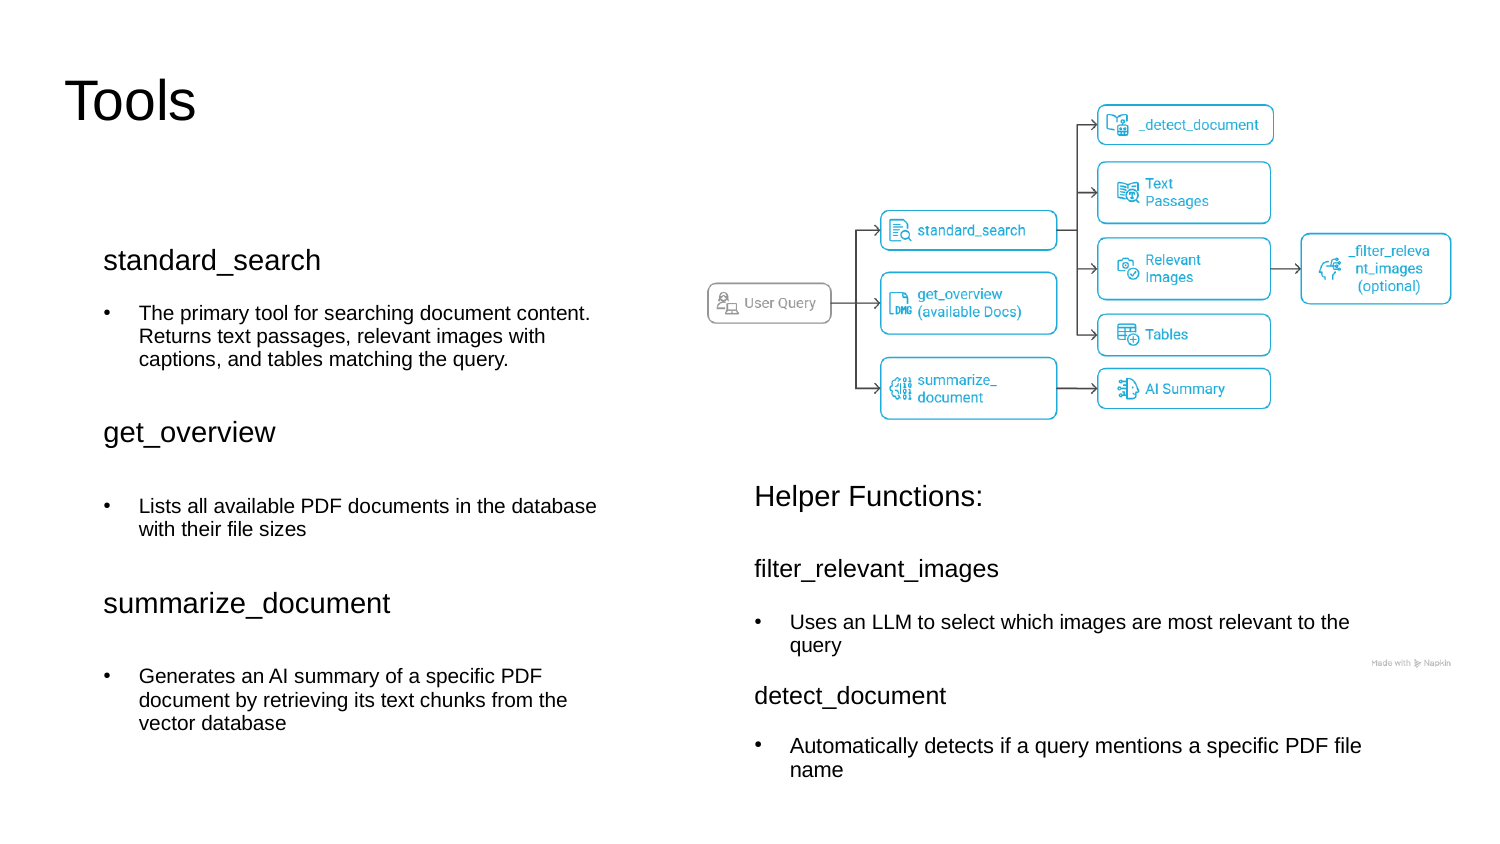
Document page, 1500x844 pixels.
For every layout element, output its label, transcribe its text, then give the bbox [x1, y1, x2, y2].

text_box standard_search The primary tool for searching document content. Returns text passages, relevant images with captions, and tables matching the query. get_overview Lists all available PDF documents in the database with their file sizes summarize_document Generates an AI summary of a specific PDF document by retrieving its text chunks from the vector database [88, 236, 621, 749]
text_box Helper Functions: filter_relevant_images Uses an LLM to select which images are most relevant to the query detect_document Automatically detects if a query mentions a specific PDF file name [739, 472, 1418, 790]
title Tools [49, 53, 679, 148]
picture [679, 0, 1468, 683]
